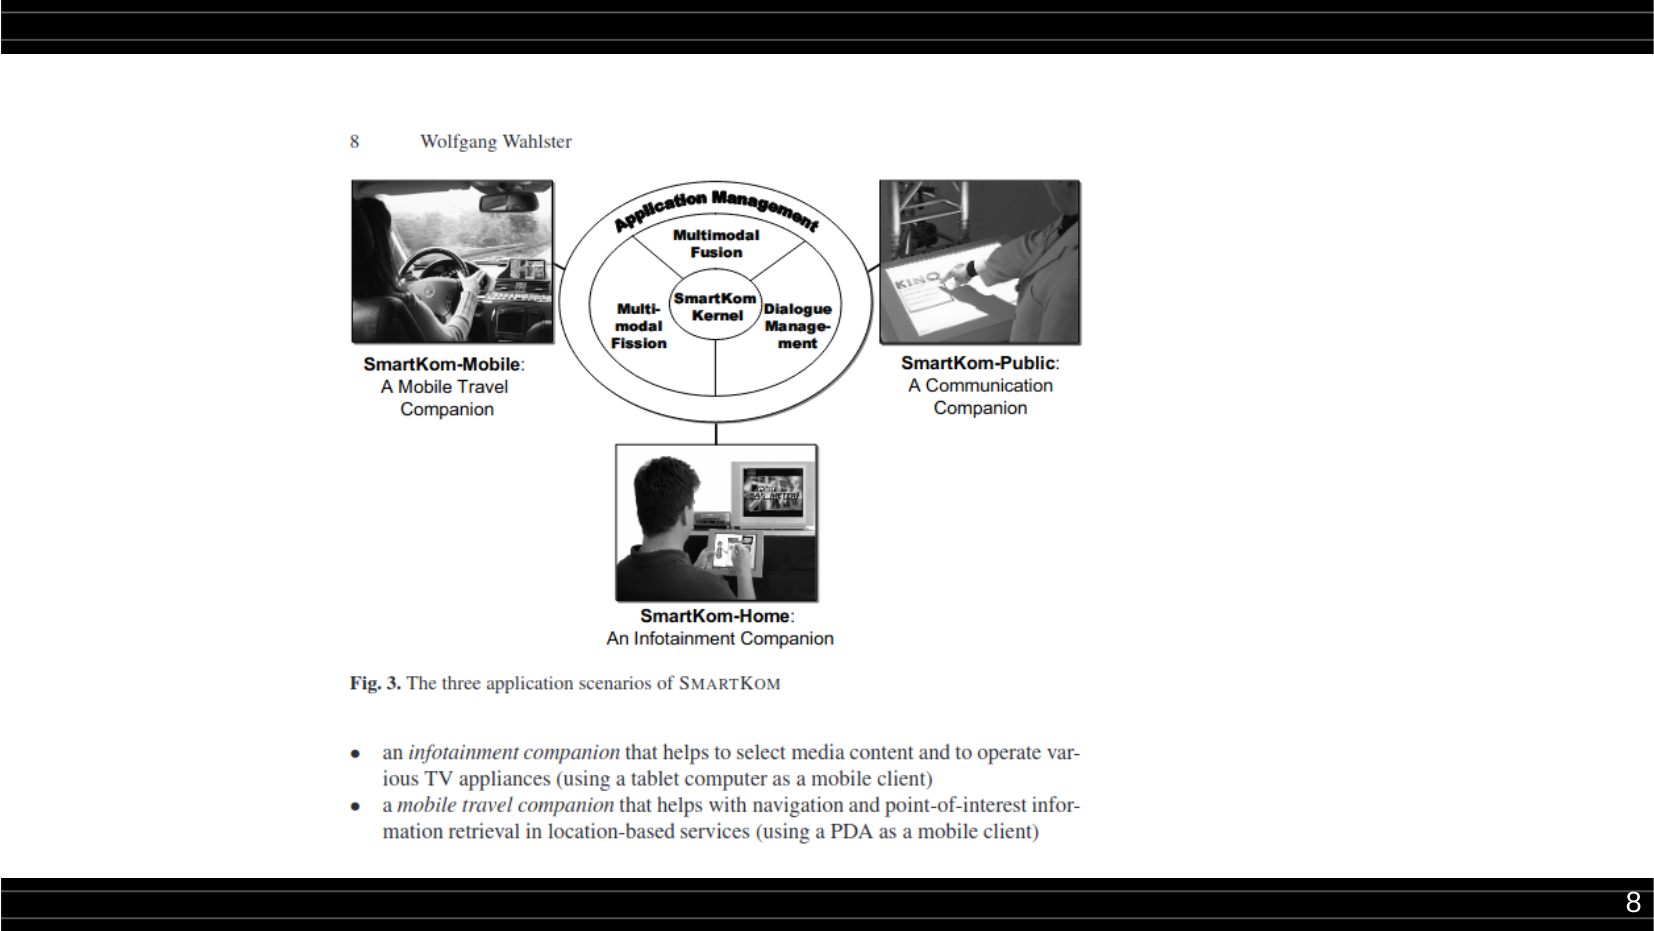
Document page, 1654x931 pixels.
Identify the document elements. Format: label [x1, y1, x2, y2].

picture [1, 0, 1654, 54]
picture [282, 119, 1156, 849]
picture [1, 878, 1654, 931]
